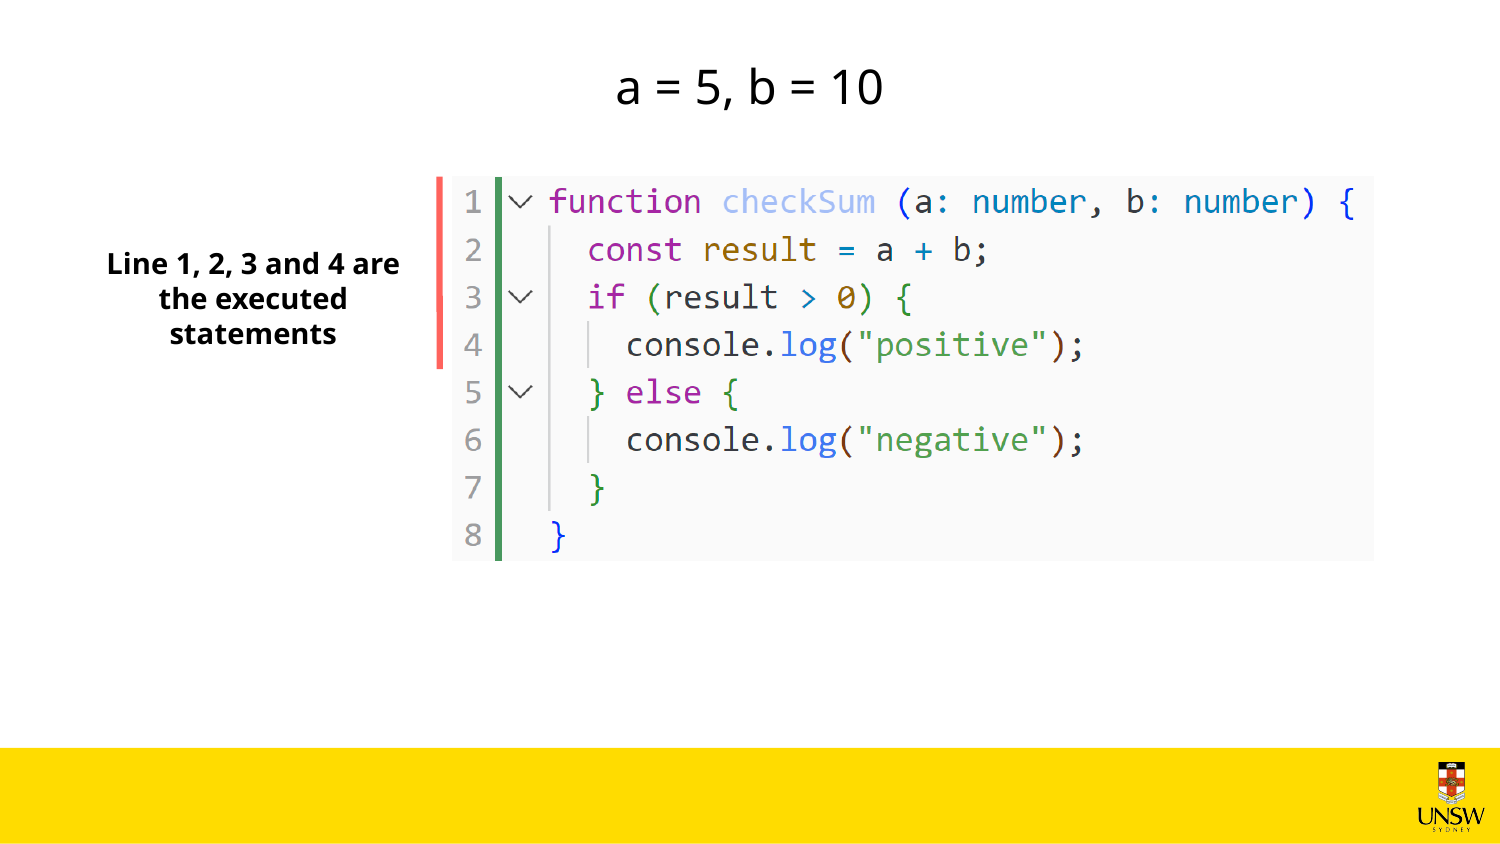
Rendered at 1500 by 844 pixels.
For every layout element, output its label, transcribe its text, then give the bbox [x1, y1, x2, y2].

text_box Line 1, 2, 3 and 4 are the executed statements [79, 230, 428, 366]
text_box a = 5, b = 10 [354, 41, 1146, 129]
picture [1418, 762, 1485, 832]
picture [452, 176, 1374, 561]
